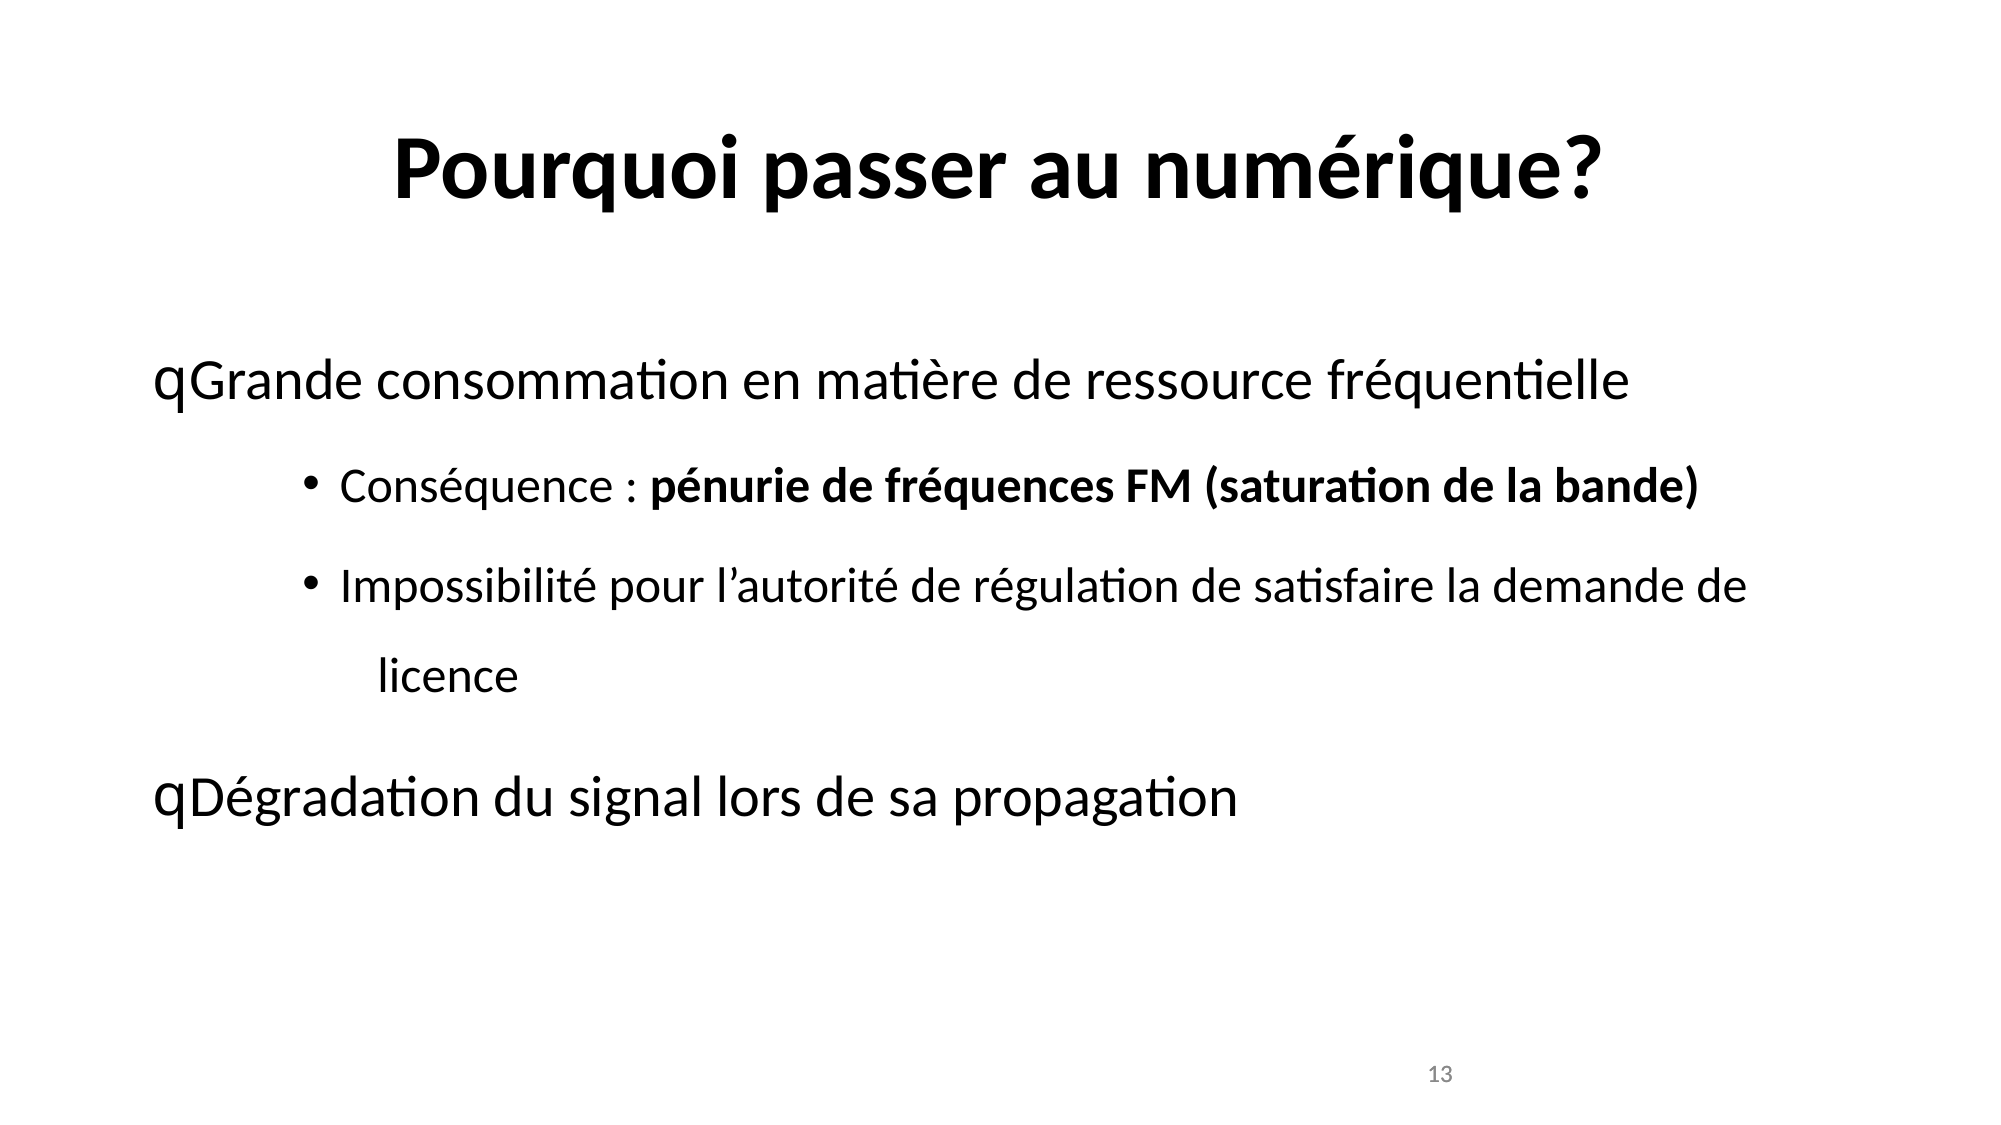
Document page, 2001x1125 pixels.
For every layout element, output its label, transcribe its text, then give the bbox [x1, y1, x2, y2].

text_box [1412, 1042, 1863, 1103]
title Pourquoi passer au numérique? [137, 59, 1863, 278]
list Grande consommation en matière de ressource fréquentielle Conséquence : pénurie de fréquences FM (saturation de la bande) Impossibilité pour l’autorité de régulation de satisfaire la demande de licence Dégradation du signal lors de sa propagation [137, 299, 1863, 1014]
